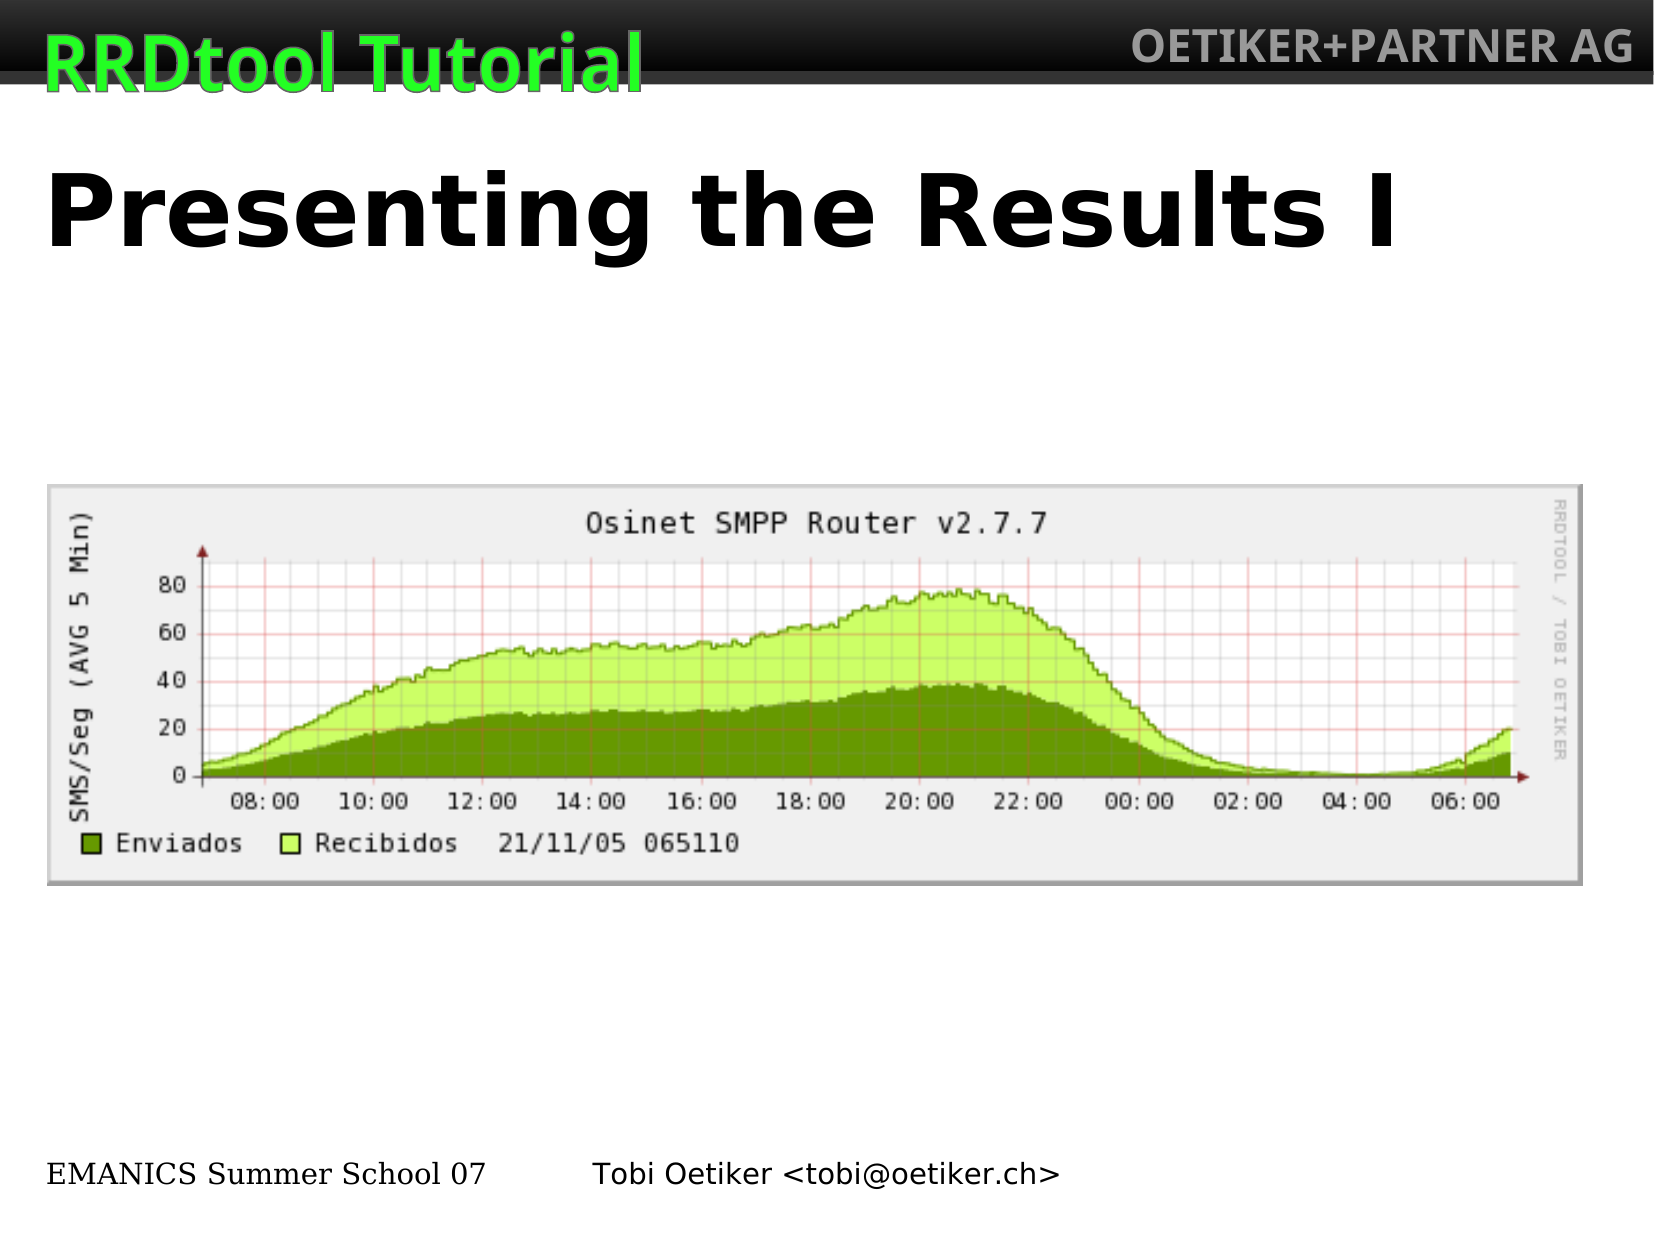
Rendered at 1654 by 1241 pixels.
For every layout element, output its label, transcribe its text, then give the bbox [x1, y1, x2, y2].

title Presenting the Results I [43, 137, 1582, 287]
picture [47, 484, 1583, 886]
